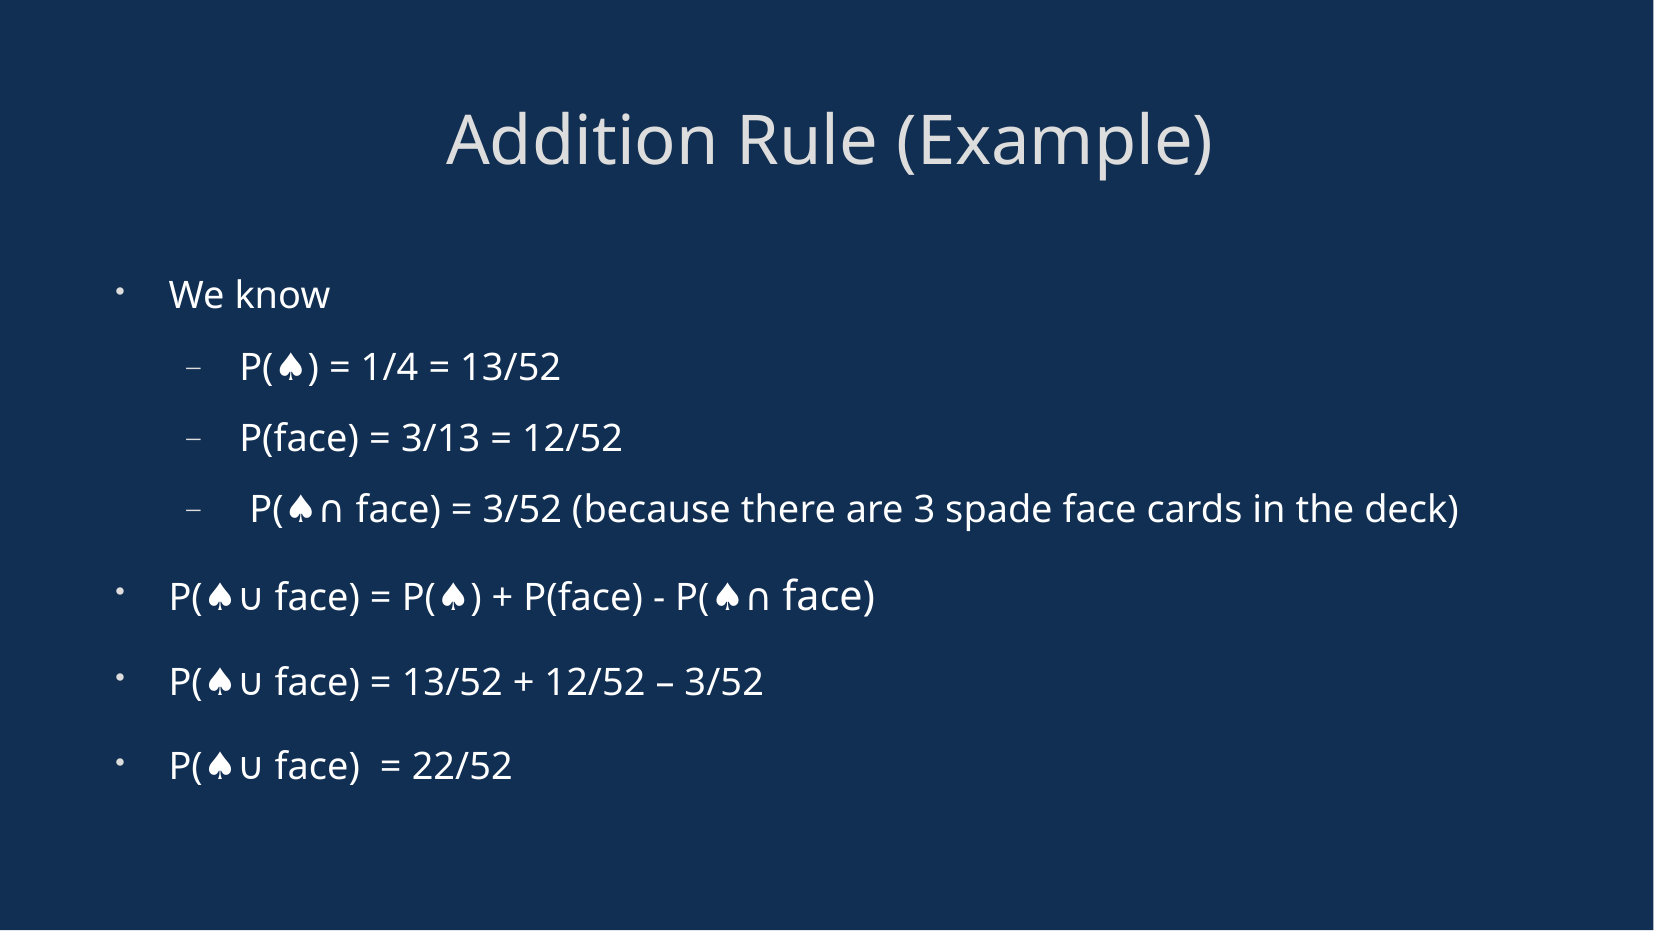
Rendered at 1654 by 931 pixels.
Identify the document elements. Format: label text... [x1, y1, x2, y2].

title Addition Rule (Example) [97, 56, 1563, 220]
list We know P(♠) = 1/4 = 13/52 P(face) = 3/13 = 12/52 P(♠∩ face) = 3/52 (because there are 3 spade face cards in the deck) P(♠∪ face) = P(♠) + P(face) - P(♠∩ face) P(♠∪ face) = 13/52 + 12/52 – 3/52 P(♠∪ face) = 22/52 [97, 268, 1563, 806]
